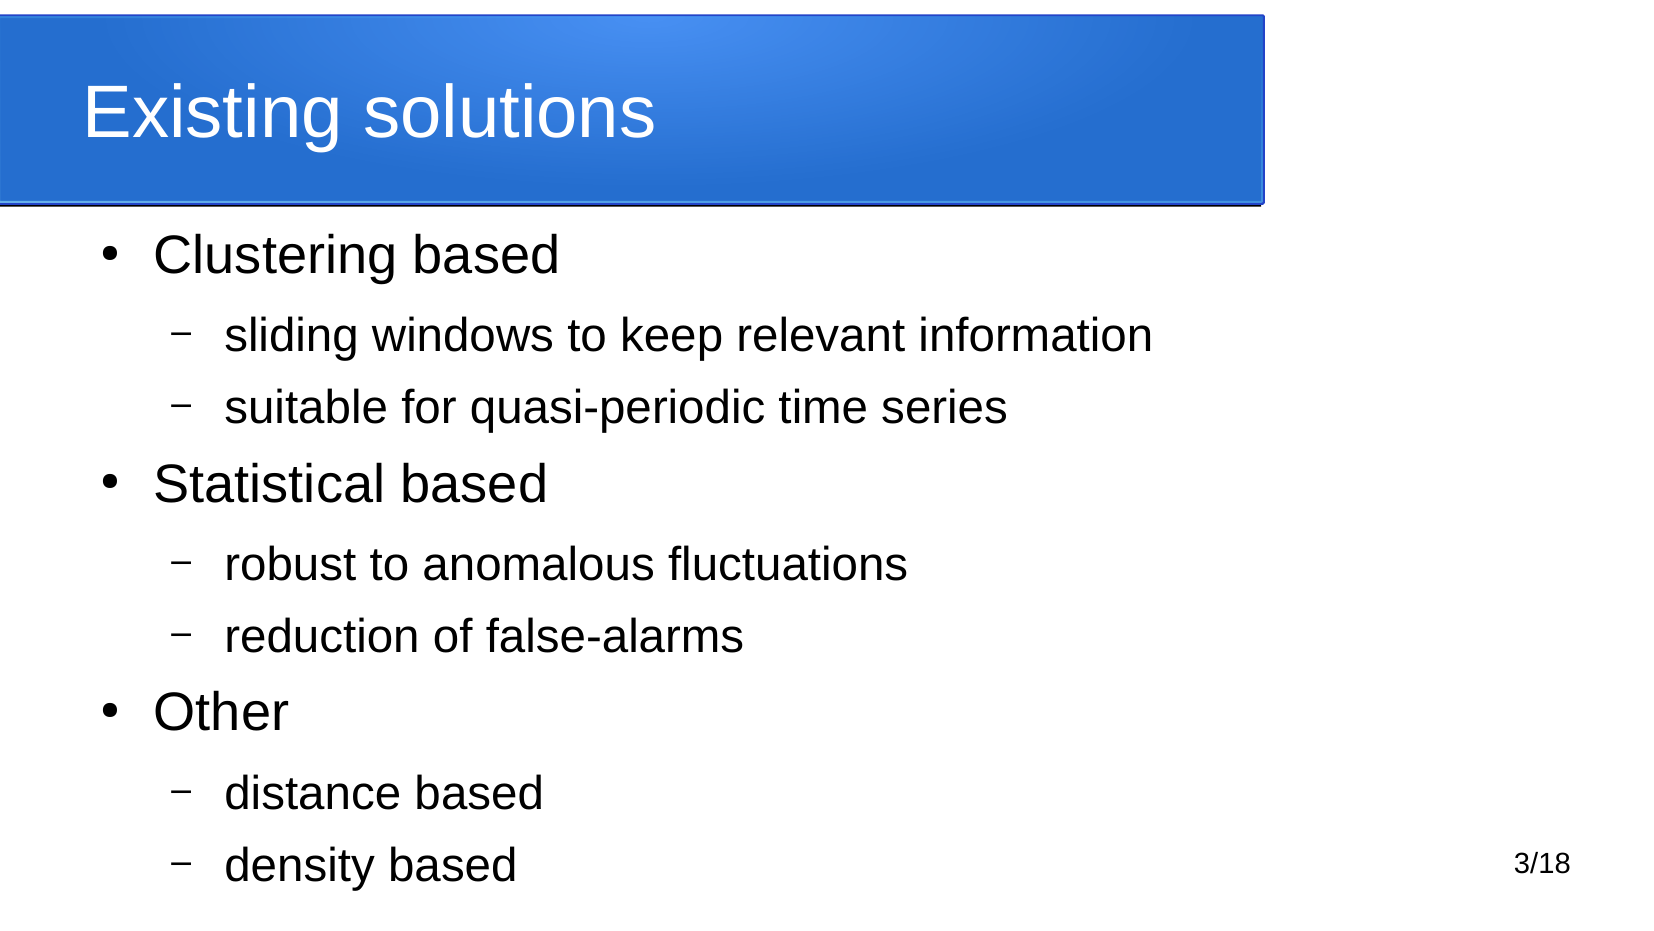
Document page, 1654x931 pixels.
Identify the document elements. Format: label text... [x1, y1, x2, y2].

title Existing solutions [82, 35, 1235, 189]
list Clustering based sliding windows to keep relevant information suitable for quasi-periodic time series Statistical based robust to anomalous fluctuations reduction of false-alarms Other distance based density based [82, 224, 1571, 901]
